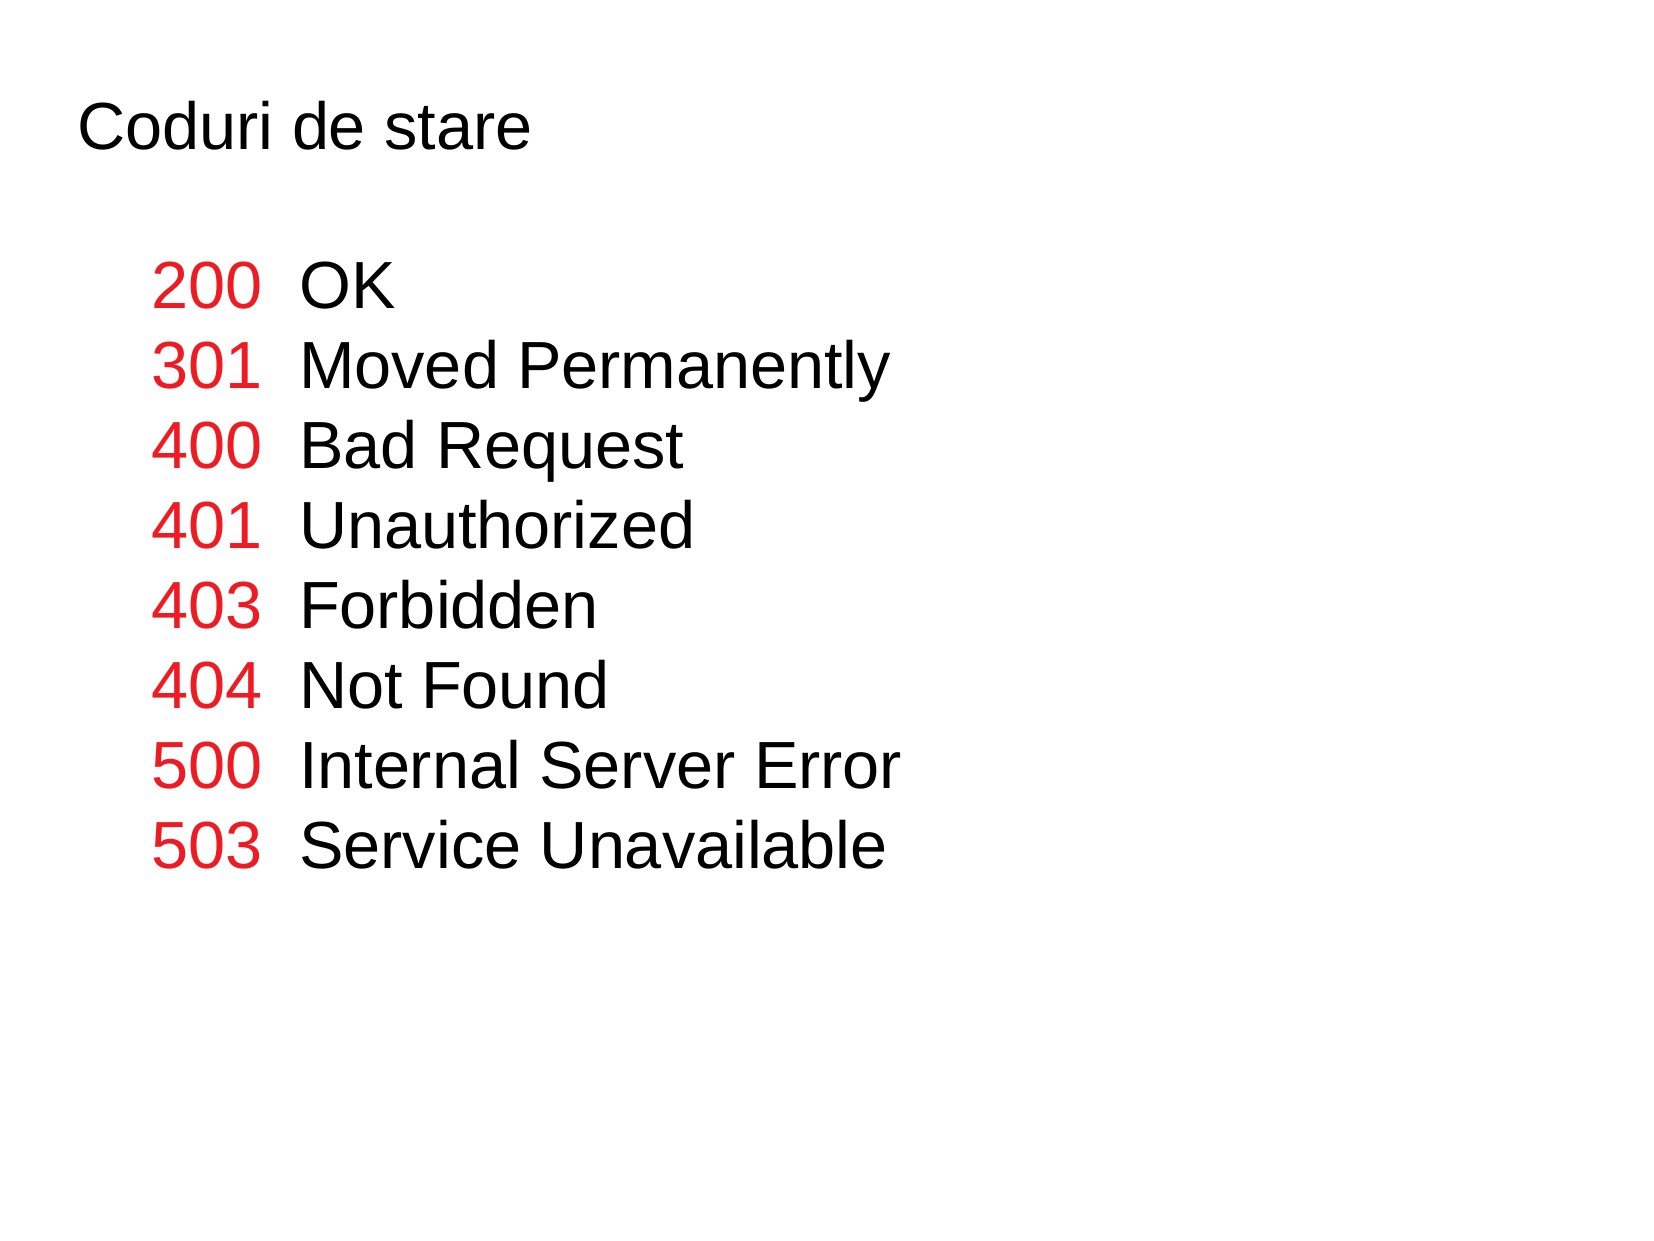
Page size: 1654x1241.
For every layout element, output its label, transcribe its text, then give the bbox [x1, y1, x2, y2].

text_box Coduri de stare 200 OK 301 Moved Permanently 400 Bad Request 401 Unauthorized 403 Forbidden 404 Not Found 500 Internal Server Error 503 Service Unavailable [62, 74, 1413, 1100]
